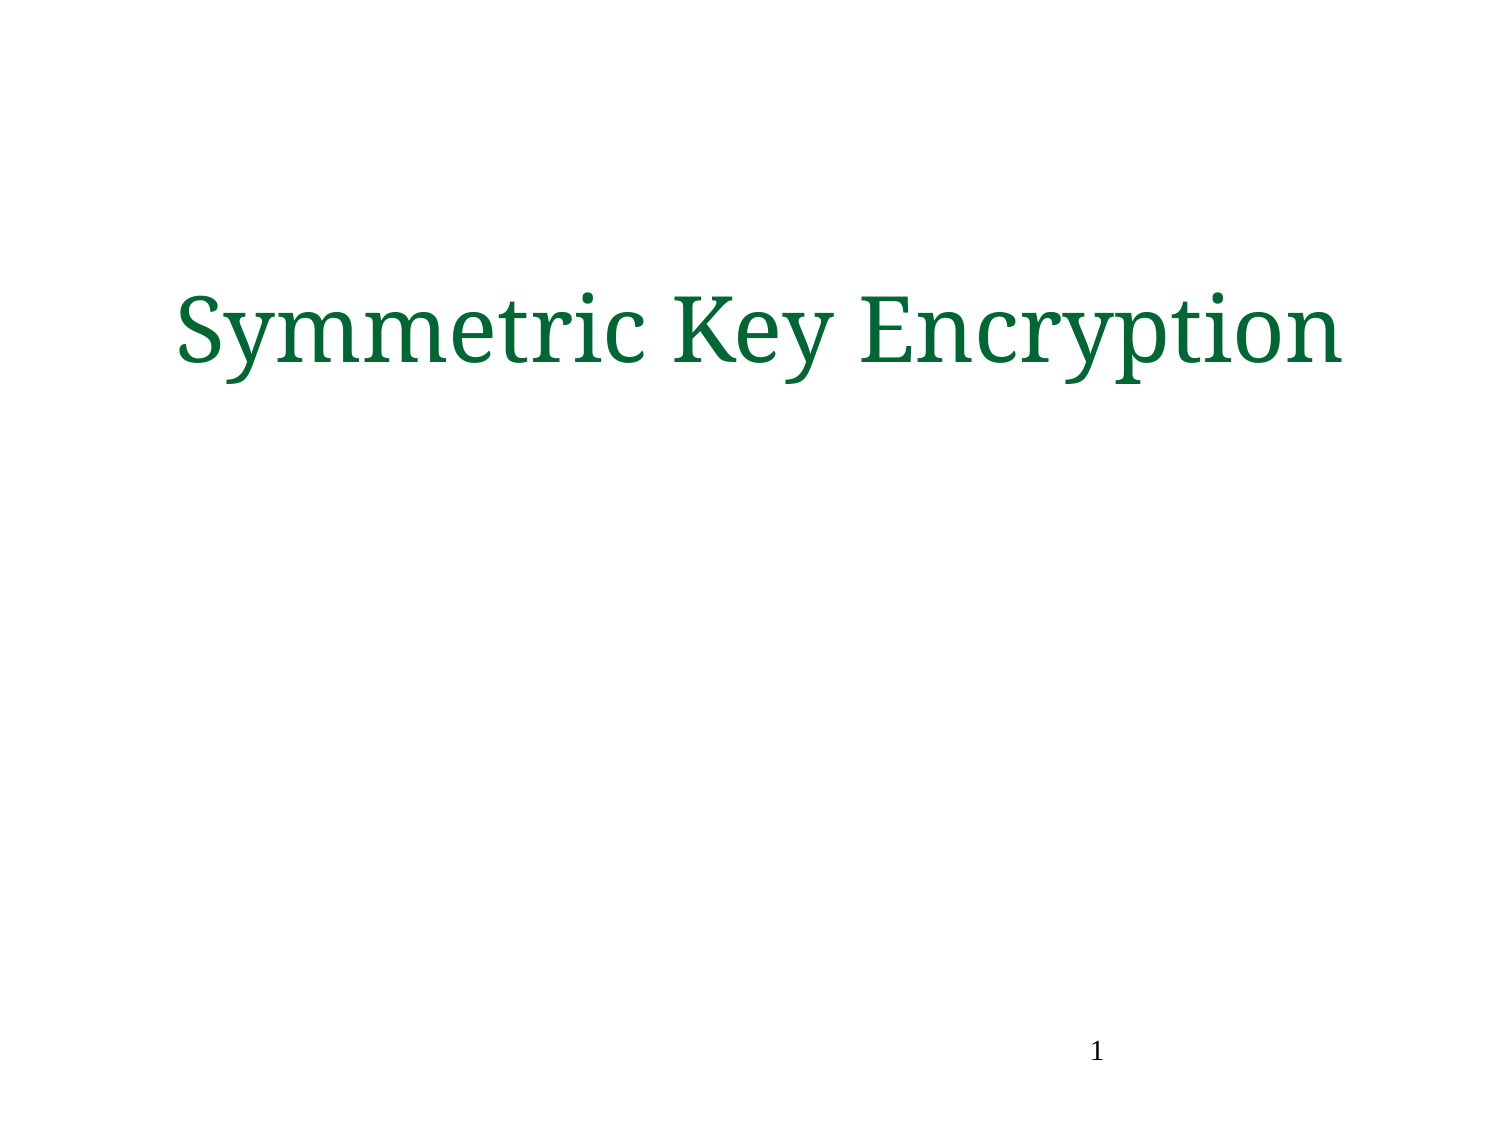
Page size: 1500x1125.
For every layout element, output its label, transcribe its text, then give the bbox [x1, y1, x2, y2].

subtitle Symmetric Key Encryption [75, 263, 1447, 997]
slide_number <number> [1074, 1024, 1425, 1100]
